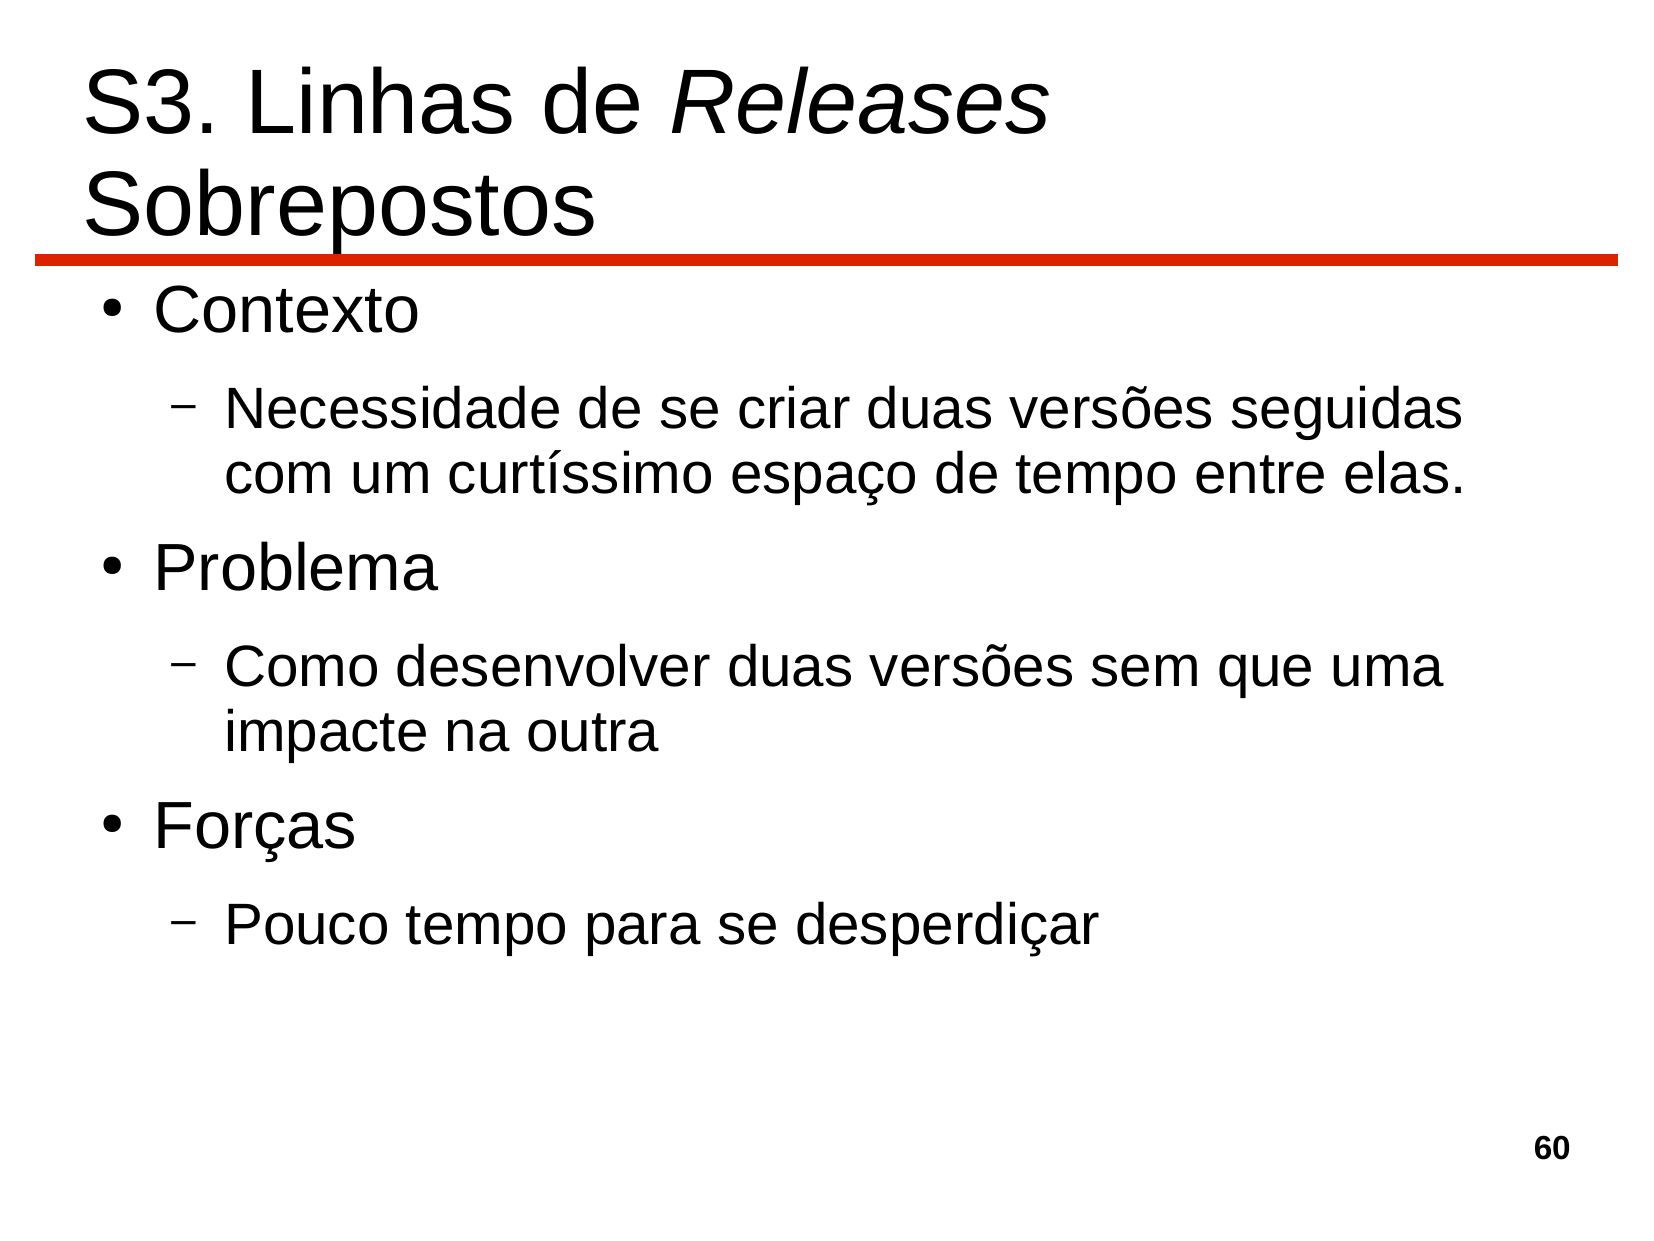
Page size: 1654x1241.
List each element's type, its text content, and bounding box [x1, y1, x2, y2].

list Contexto Necessidade de se criar duas versões seguidas com um curtíssimo espaço de tempo entre elas. Problema Como desenvolver duas versões sem que uma impacte na outra Forças Pouco tempo para se desperdiçar [82, 271, 1571, 1134]
title S3. Linhas de Releases Sobrepostos [82, 49, 1571, 257]
